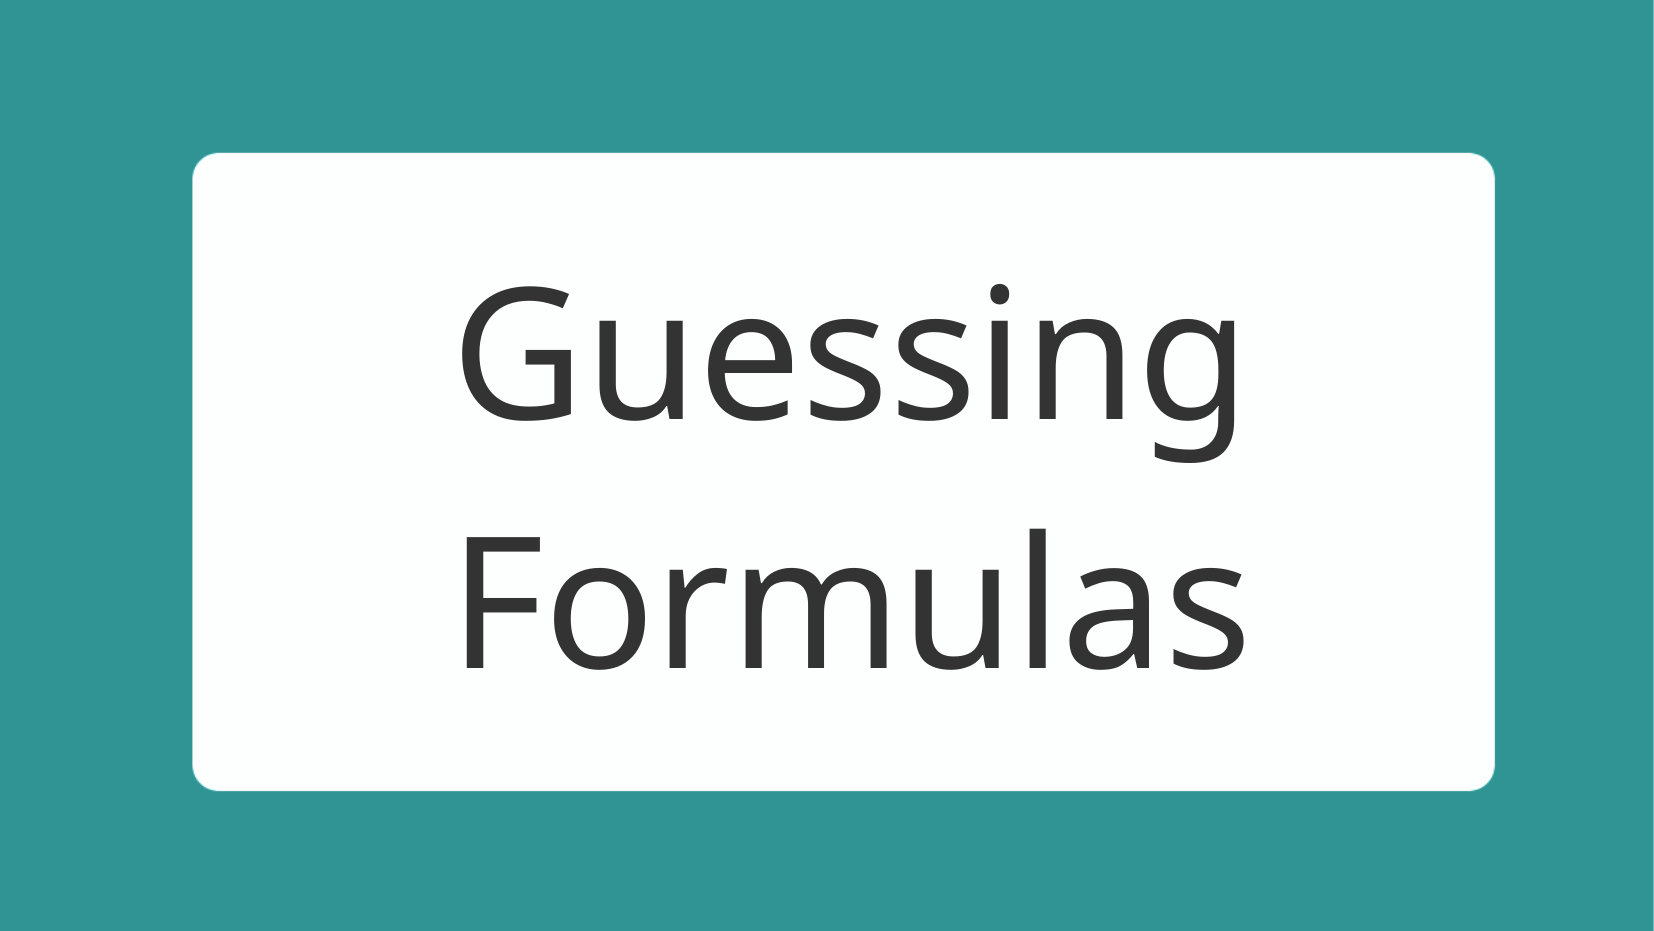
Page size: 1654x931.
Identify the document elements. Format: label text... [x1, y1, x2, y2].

picture [0, 0, 1654, 931]
title Guessing Formulas [226, 172, 1477, 773]
